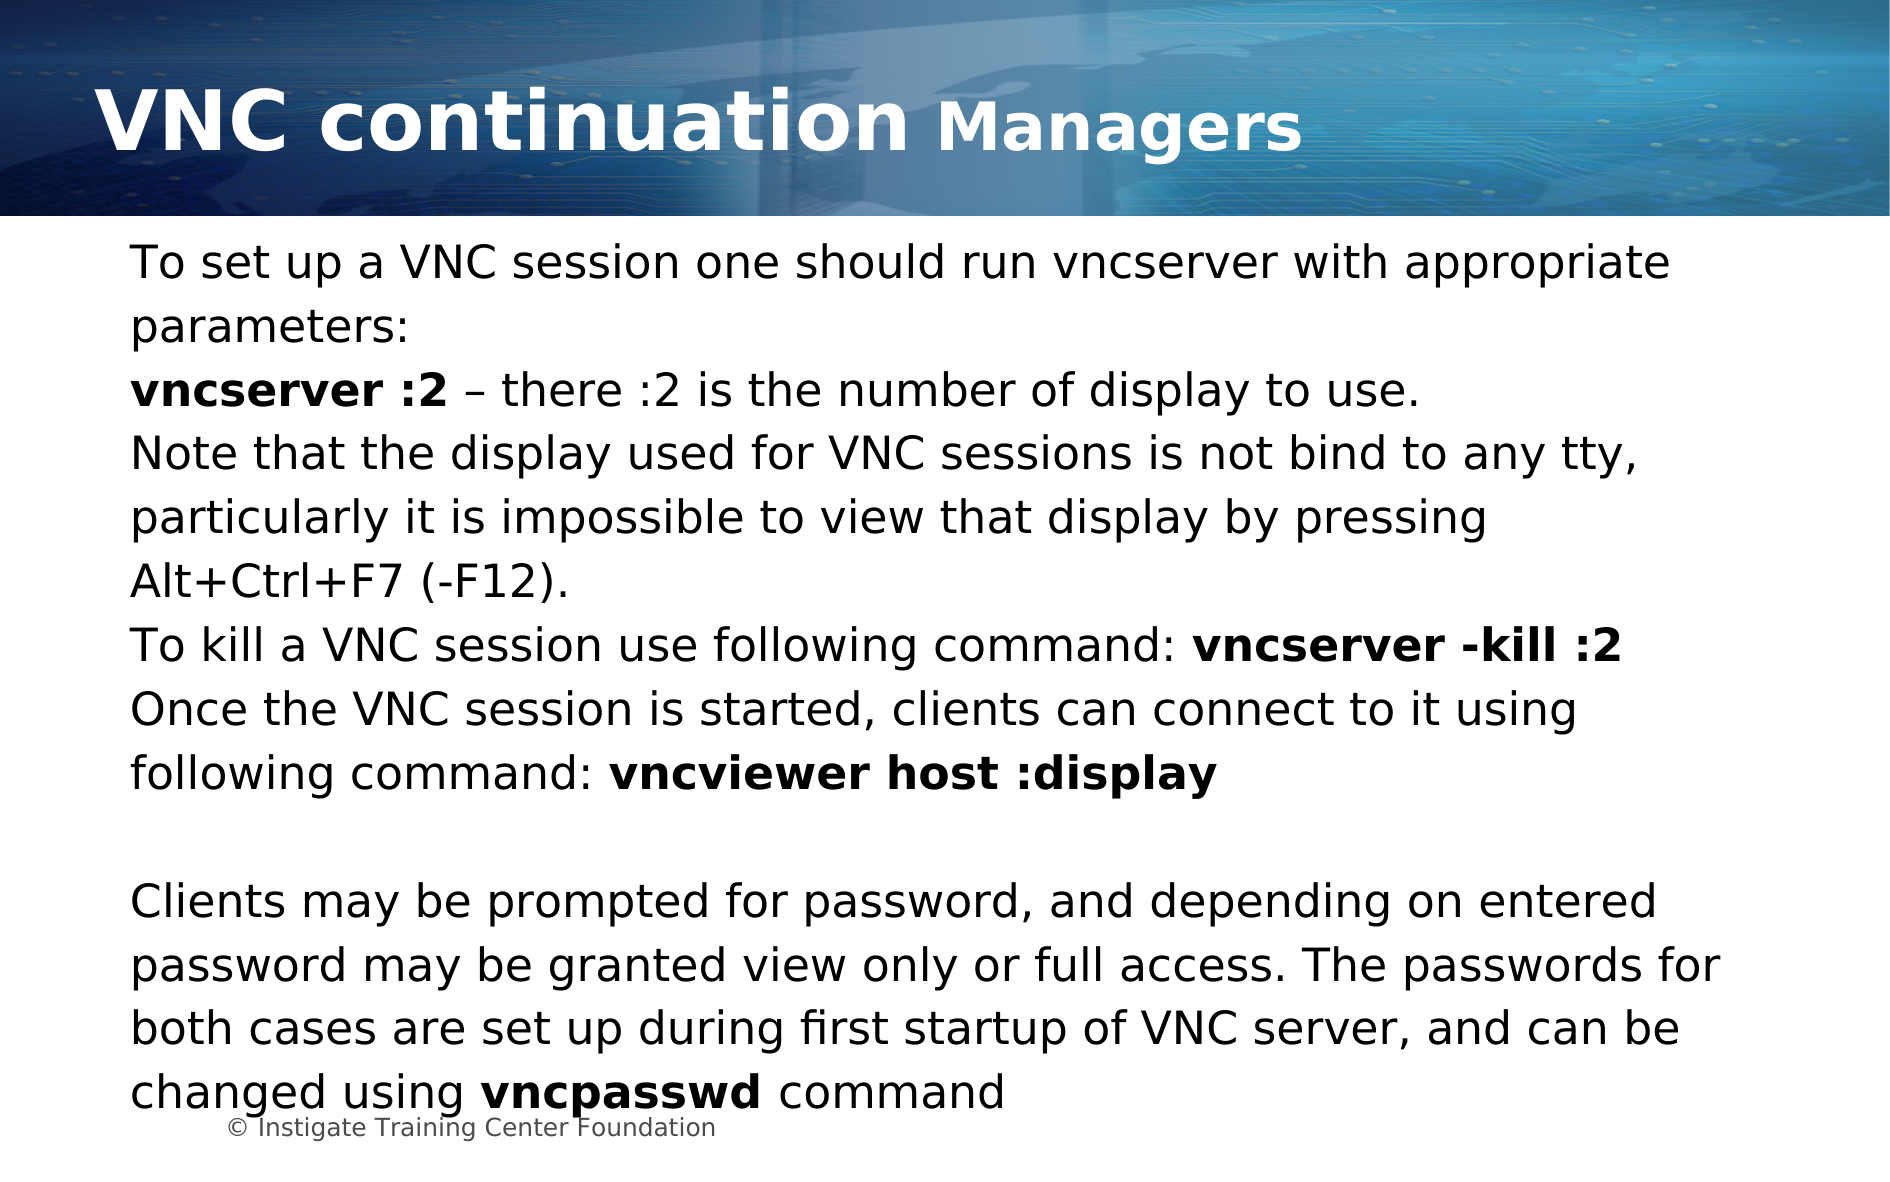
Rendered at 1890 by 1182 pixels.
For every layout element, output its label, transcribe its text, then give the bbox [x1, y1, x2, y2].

picture [0, 0, 1890, 216]
list To set up a VNC session one should run vncserver with appropriate parameters: vncserver :2 – there :2 is the number of display to use. Note that the display used for VNC sessions is not bind to any tty, particularly it is impossible to view that display by pressing Alt+Ctrl+F7 (-F12). To kill a VNC session use following command: vncserver -kill :2 Once the VNC session is started, clients can connect to it using following command: vncviewer host :display Clients may be prompted for password, and depending on entered password may be granted view only or full access. The passwords for both cases are set up during first startup of VNC server, and can be changed using vncpasswd command [75, 225, 1775, 1120]
title VNC continuation Managers [94, 47, 1793, 217]
